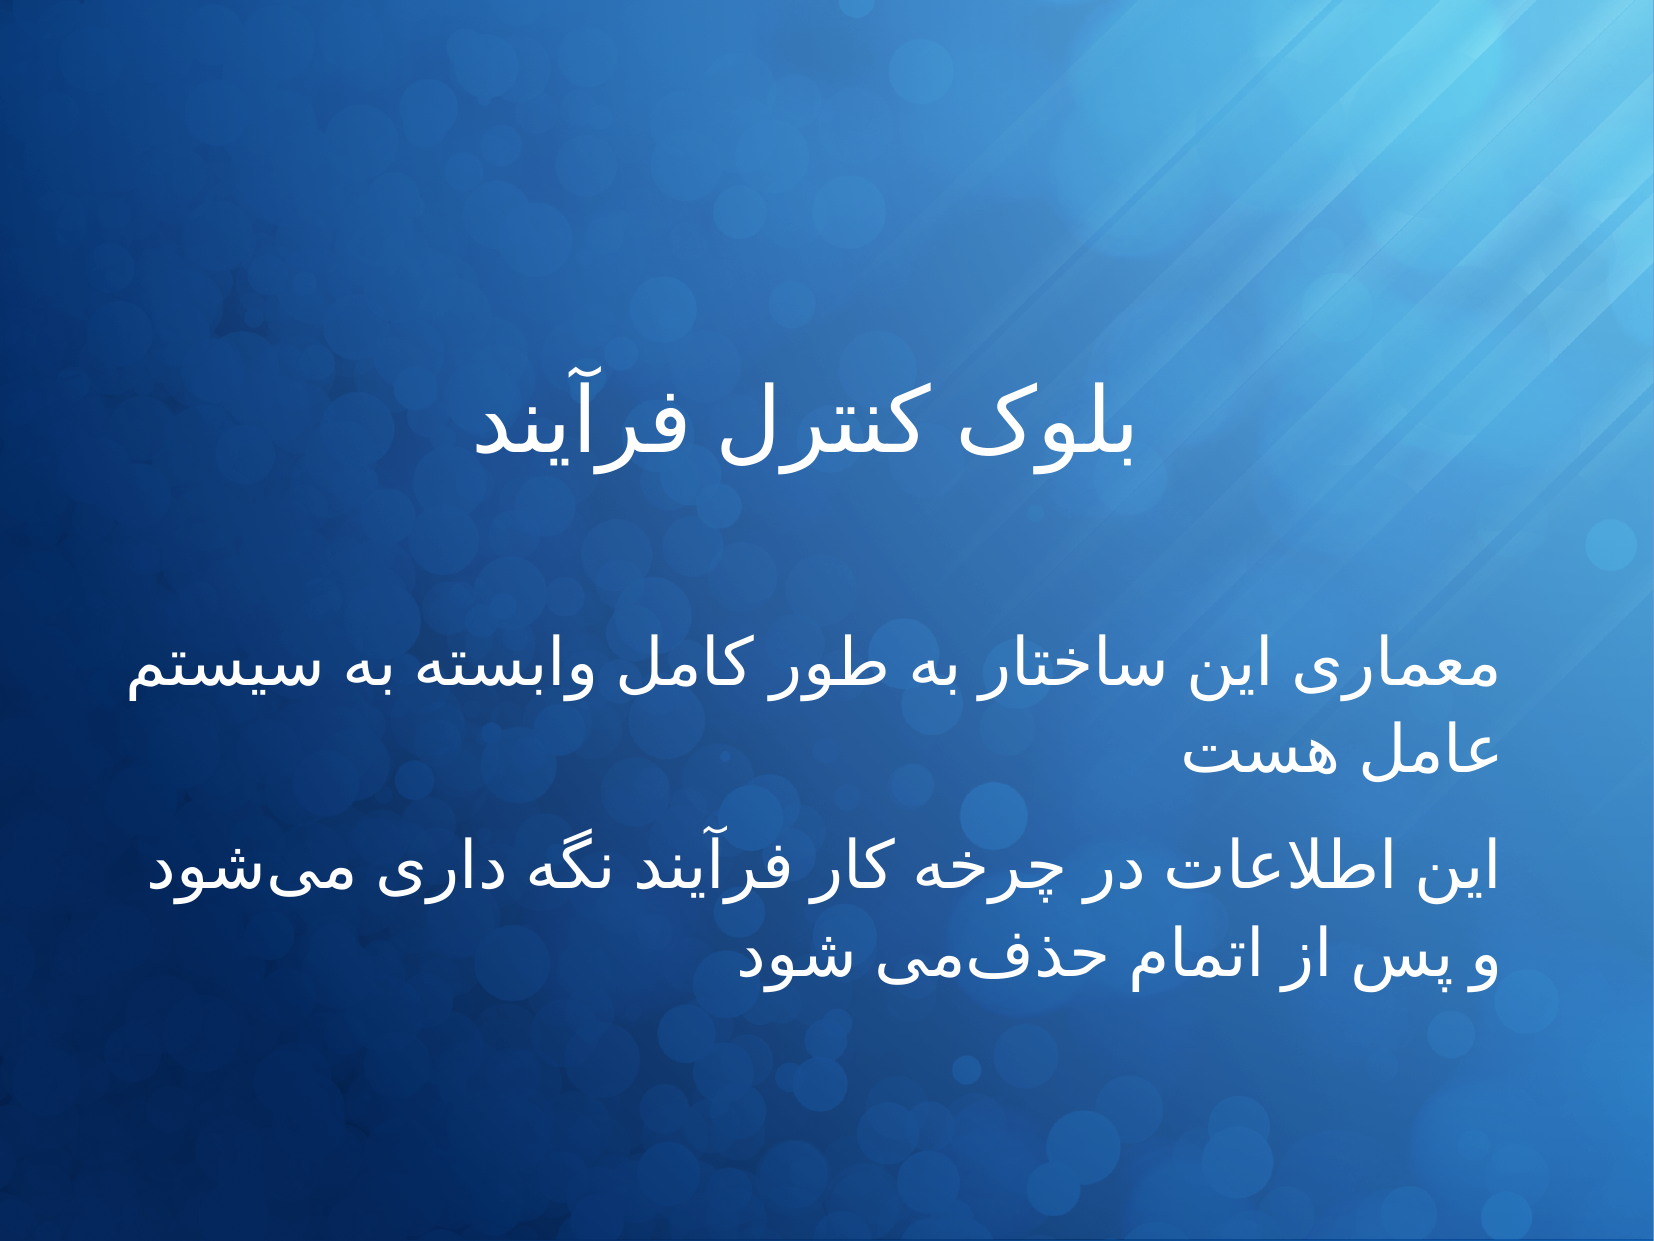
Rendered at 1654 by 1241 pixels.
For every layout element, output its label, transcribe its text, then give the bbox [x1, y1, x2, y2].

picture [0, 0, 1654, 1241]
list معماری این ساختار به طور کامل وابسته به سیستم عامل هست این اطلاعات در چرخه کار فرآیند نگه داری می‌شود و پس از اتمام حذف‌می شود [122, 625, 1576, 1019]
title بلوک کنترل فرآیند [112, 346, 1501, 514]
